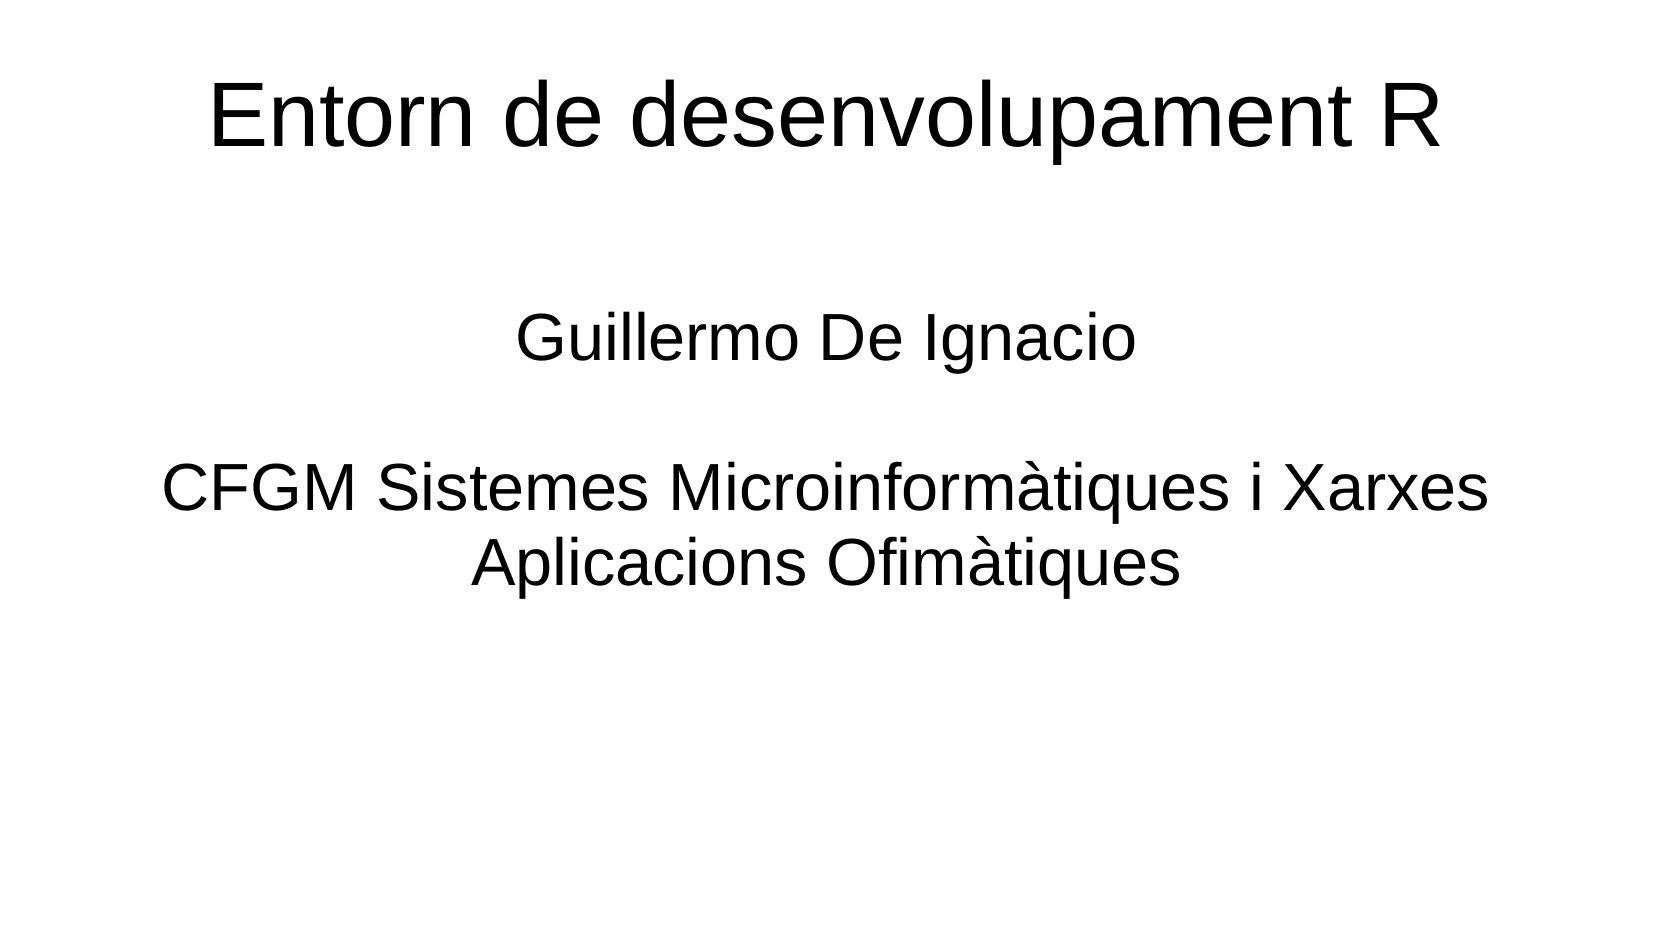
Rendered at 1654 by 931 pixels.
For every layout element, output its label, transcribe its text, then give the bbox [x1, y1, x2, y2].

title Entorn de desenvolupament R [82, 37, 1571, 193]
subtitle Guillermo De Ignacio CFGM Sistemes Microinformàtiques i Xarxes Aplicacions Ofimàtiques [82, 217, 1571, 758]
